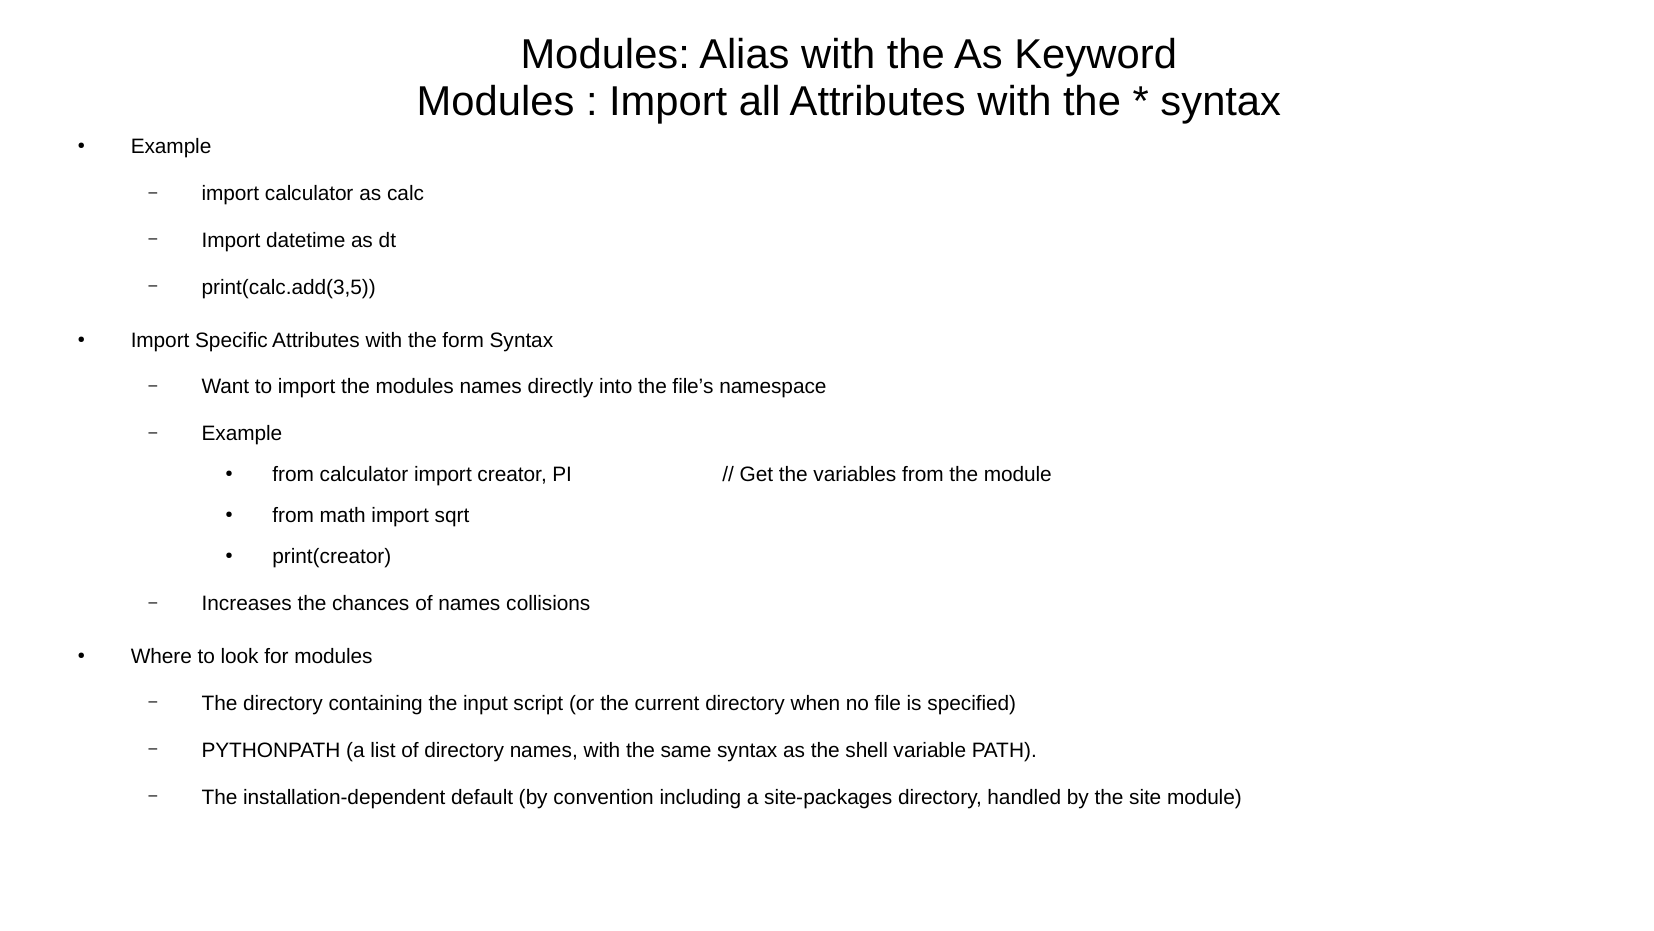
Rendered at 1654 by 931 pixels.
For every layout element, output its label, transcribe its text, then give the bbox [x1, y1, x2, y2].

title Modules: Alias with the As Keyword Modules : Import all Attributes with the * syntax [105, 0, 1594, 156]
list Example import calculator as calc Import datetime as dt print(calc.add(3,5)) Import Specific Attributes with the form Syntax Want to import the modules names directly into the file’s namespace Example from calculator import creator, PI // Get the variables from the module from math import sqrt print(creator) Increases the chances of names collisions Where to look for modules The directory containing the input script (or the current directory when no file is specified) PYTHONPATH (a list of directory names, with the same syntax as the shell variable PATH). The installation-dependent default (by convention including a site-packages directory, handled by the site module) [60, 134, 1553, 871]
